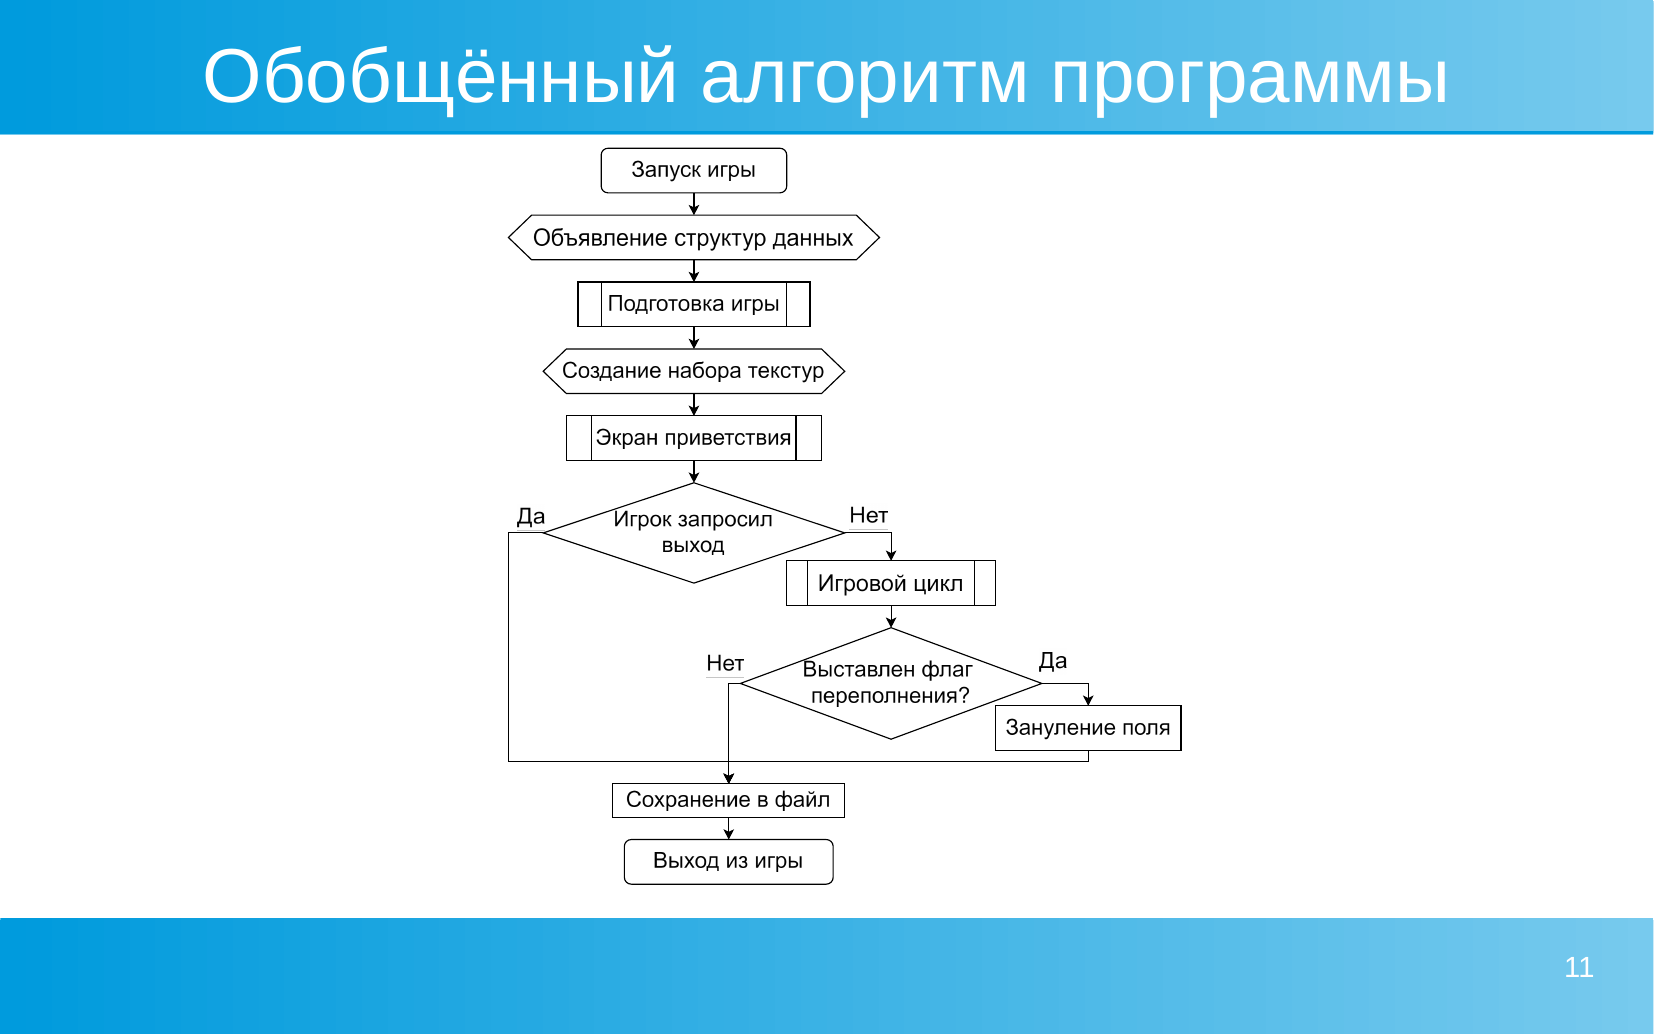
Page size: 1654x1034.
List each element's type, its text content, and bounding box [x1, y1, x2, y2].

title Обобщённый алгоритм программы [59, 32, 1595, 120]
picture [499, 147, 1183, 886]
